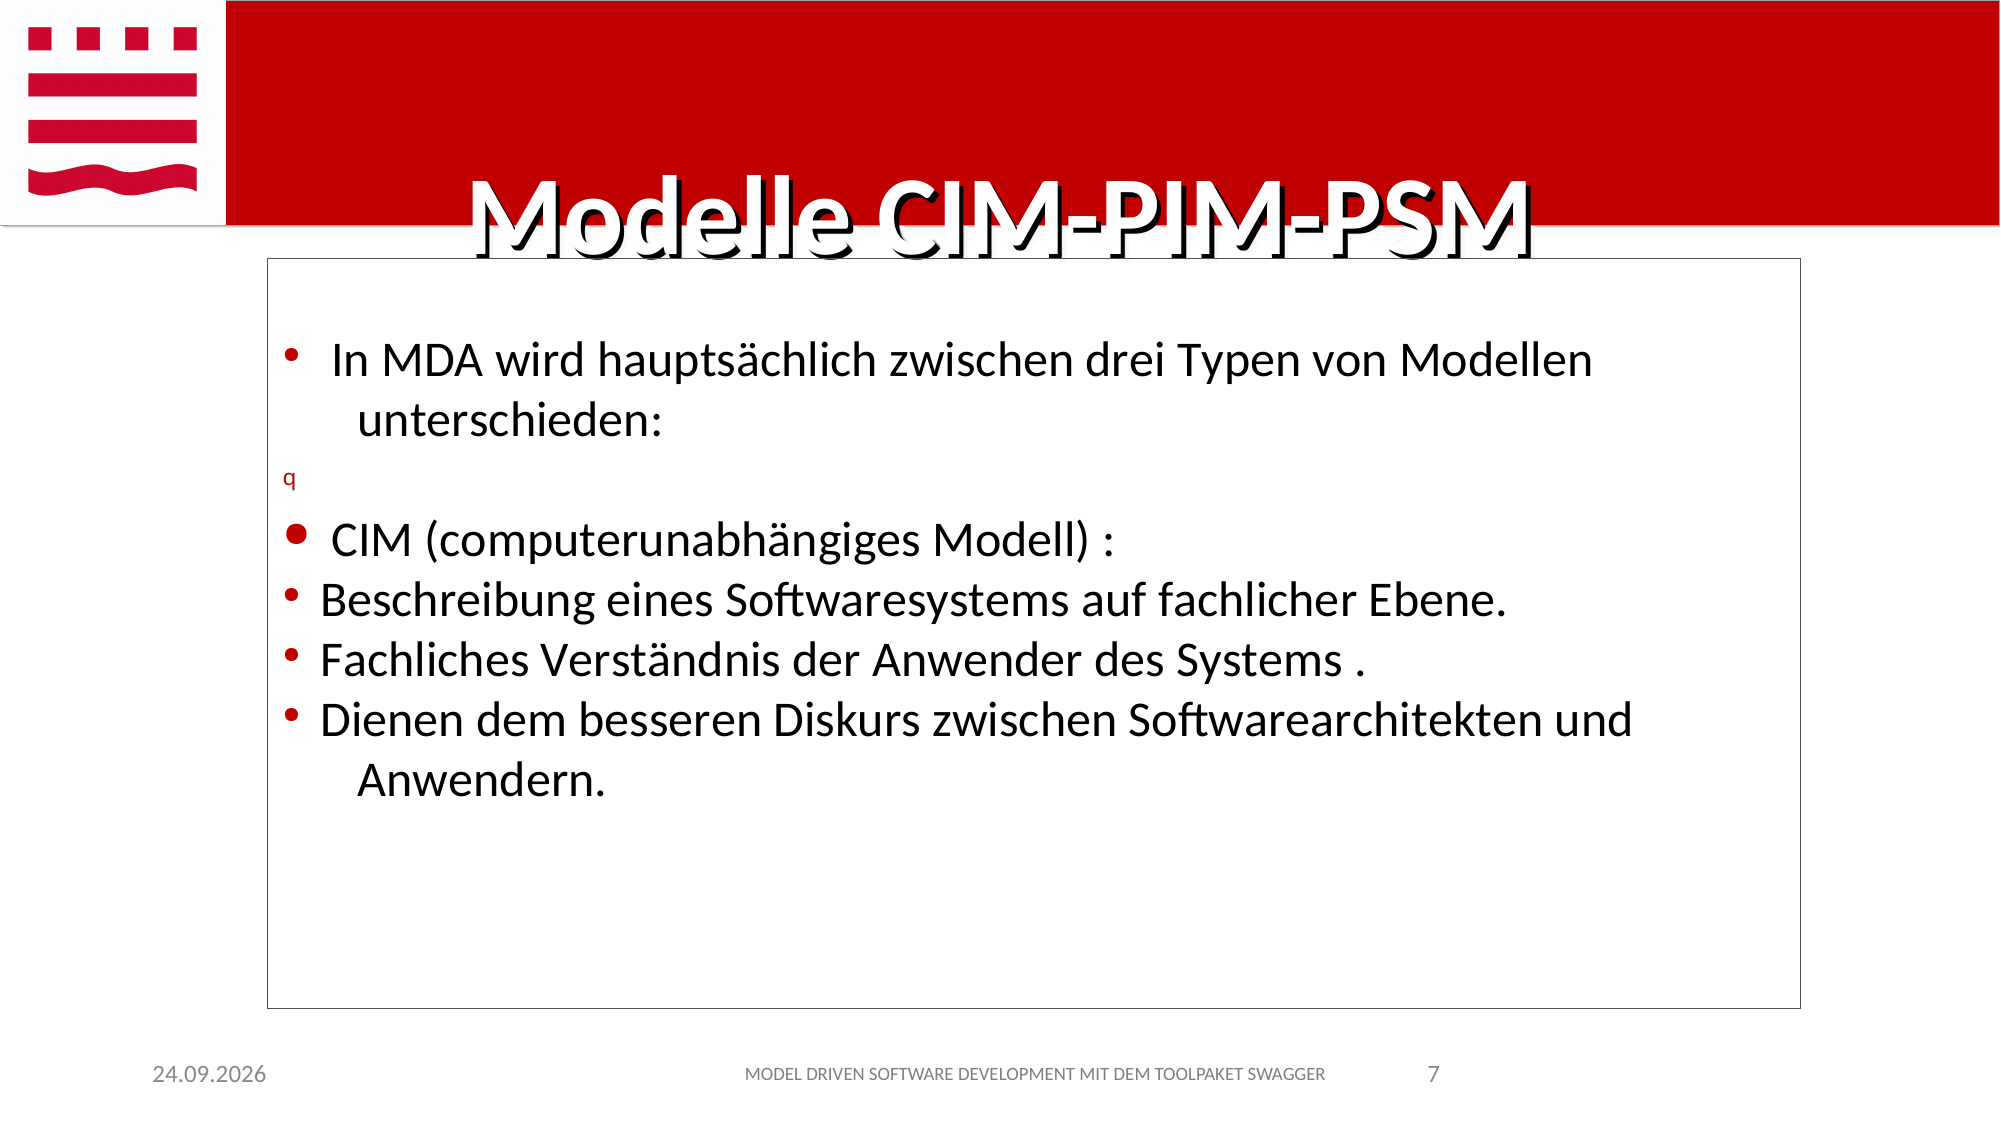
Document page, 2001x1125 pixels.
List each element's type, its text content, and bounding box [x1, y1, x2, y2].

text_box Modelle CIM-PIM-PSM [226, 0, 2000, 225]
text_box [1412, 1042, 1863, 1103]
text_box MODEL DRIVEN SOFTWARE DEVELOPMENT MIT DEM TOOLPAKET SWAGGER [587, 1042, 1412, 1103]
list In MDA wird hauptsächlich zwischen drei Typen von Modellen unterschieden: CIM (computerunabhängiges Modell) : Beschreibung eines Softwaresystems auf fachlicher Ebene. Fachliches Verständnis der Anwender des Systems . Dienen dem besseren Diskurs zwischen Softwarearchitekten und Anwendern. [267, 258, 1801, 1009]
picture [0, 0, 226, 225]
text_box 24.01.2018 [137, 1042, 587, 1103]
